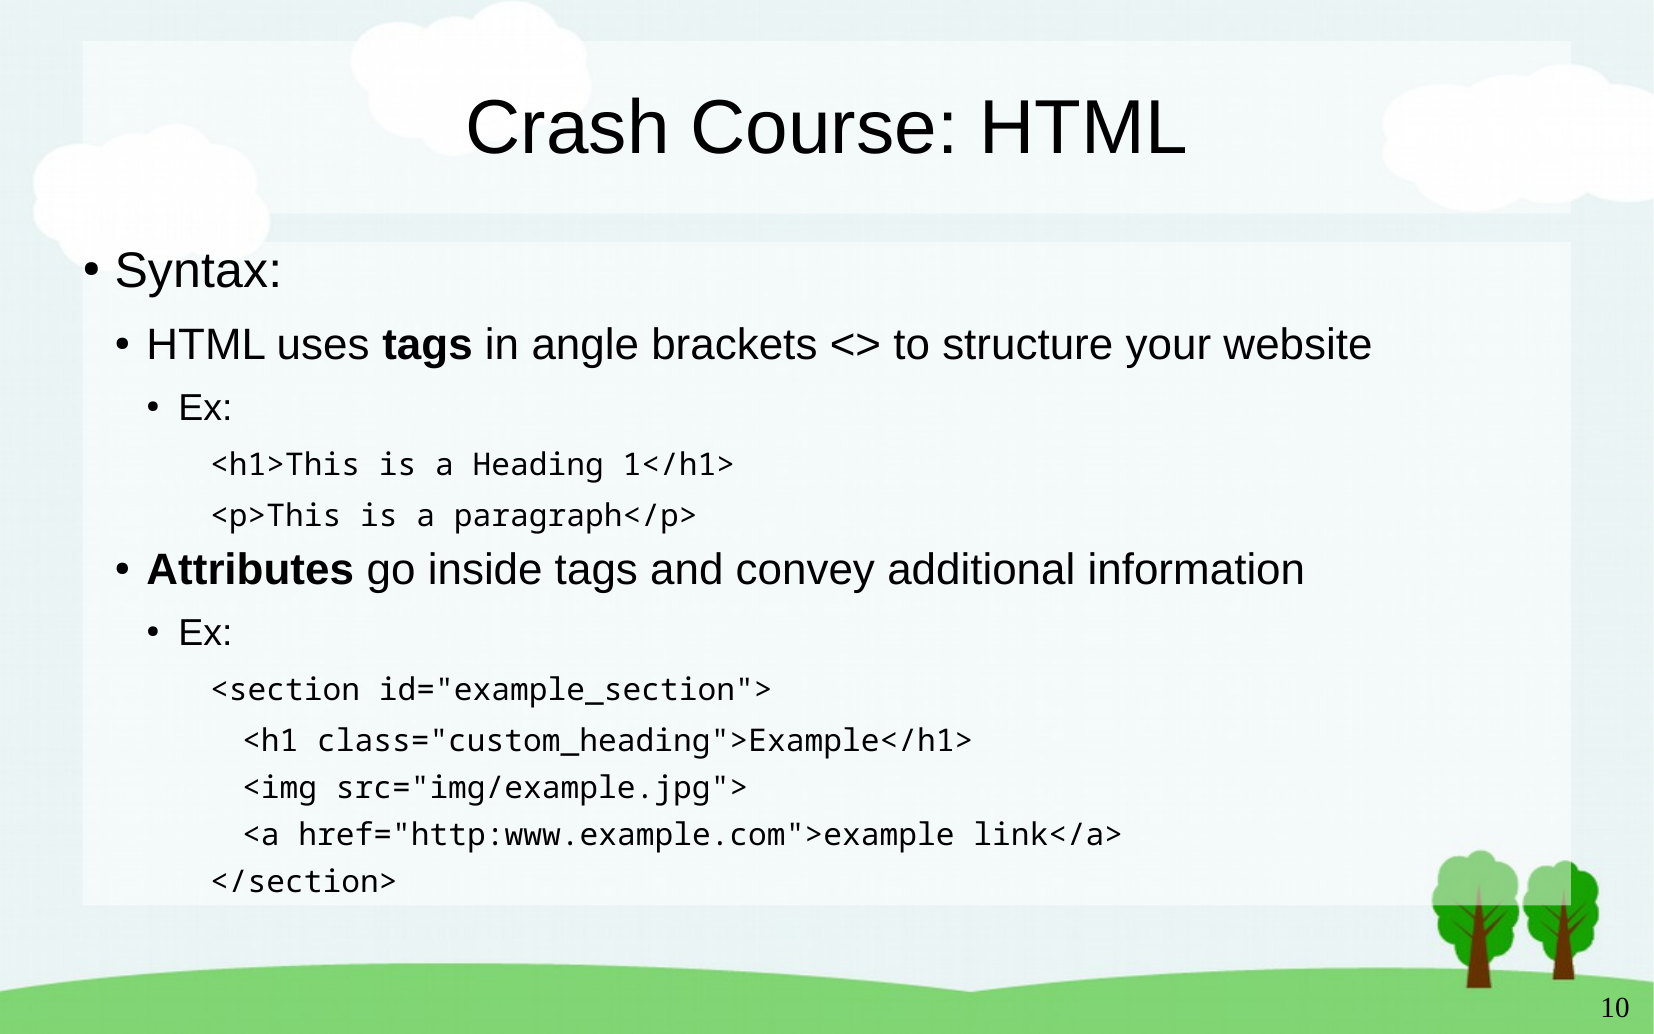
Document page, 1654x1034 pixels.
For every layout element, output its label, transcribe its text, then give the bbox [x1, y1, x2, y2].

list Syntax: HTML uses tags in angle brackets <> to structure your website Ex: <h1>This is a Heading 1</h1> <p>This is a paragraph</p> Attributes go inside tags and convey additional information Ex: <section id="example_section"> <h1 class="custom_heading">Example</h1> <img src="img/example.jpg"> <a href="http:www.example.com">example link</a> </section> [82, 241, 1571, 906]
title Crash Course: HTML [82, 41, 1571, 214]
picture [0, 0, 1654, 1034]
